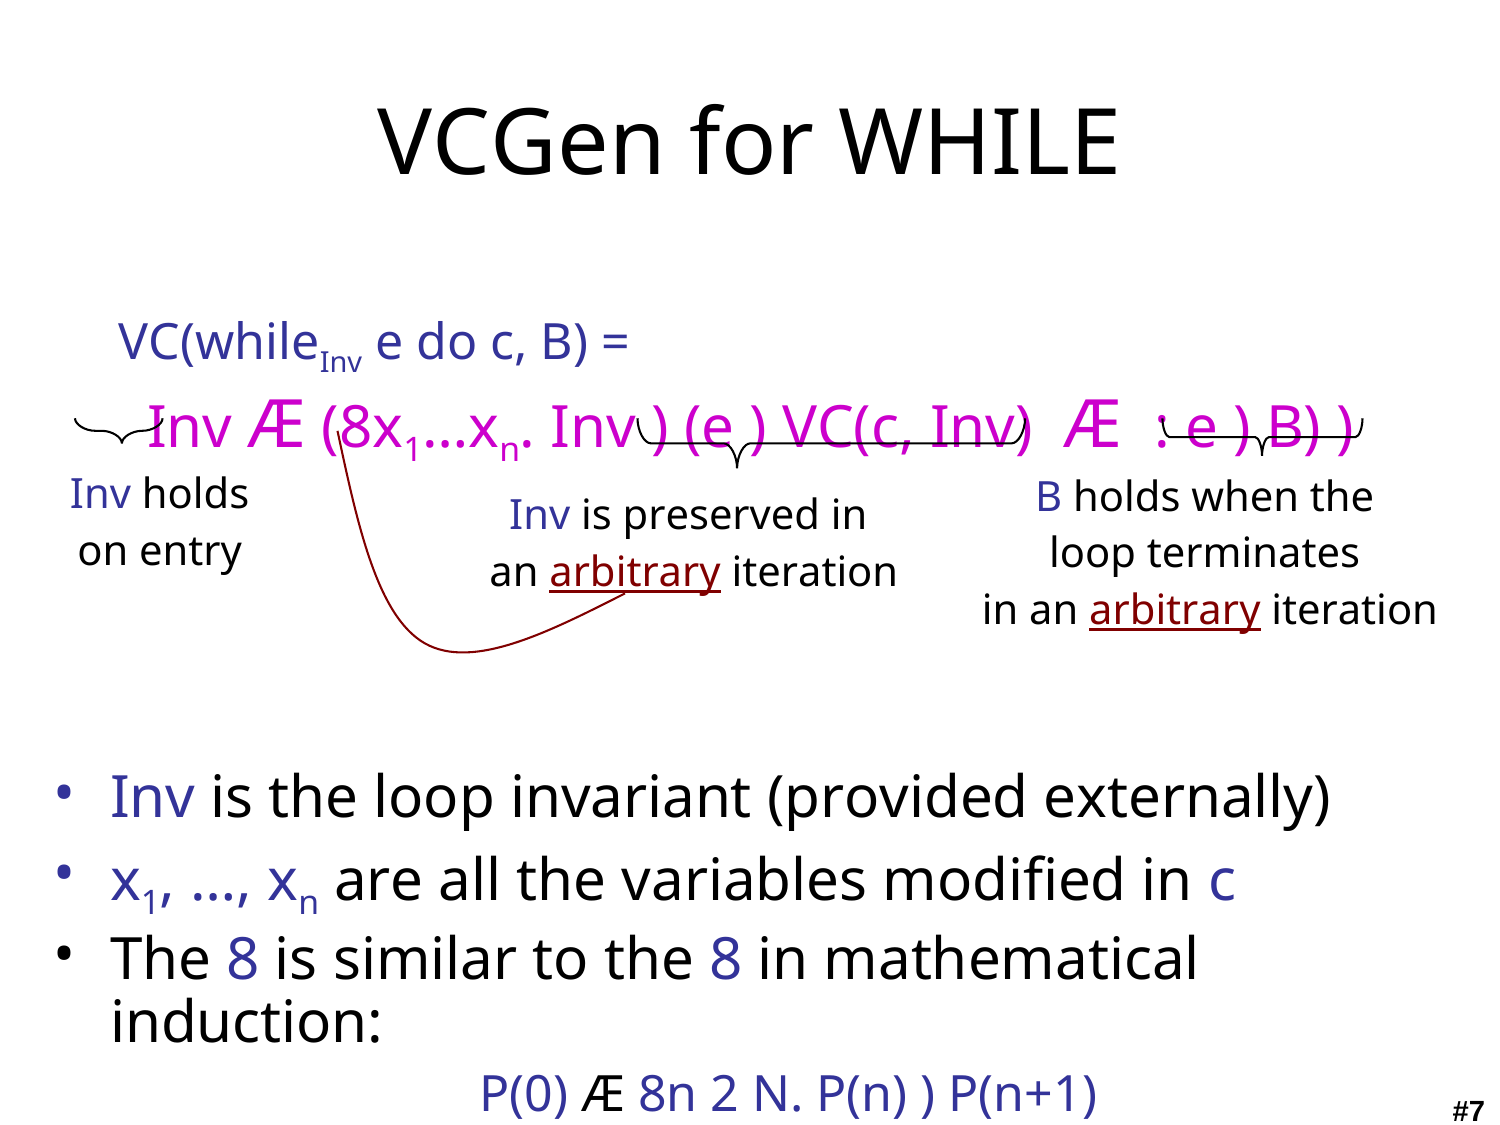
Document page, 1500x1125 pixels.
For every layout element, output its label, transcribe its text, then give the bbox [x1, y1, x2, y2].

list VC(whileInv e do c, B) = Inv Æ (8x1…xn. Inv ) (e ) VC(c, Inv) Æ : e ) B) ) Inv is the loop invariant (provided externally) x1, …, xn are all the variables modified in c The 8 is similar to the 8 in mathematical induction: P(0) Æ 8n 2 N. P(n) ) P(n+1) [39, 233, 1463, 1051]
text_box B holds when the loop terminates in an arbitrary iteration [967, 458, 1454, 645]
text_box Inv holds on entry [55, 455, 265, 586]
title VCGen for WHILE [24, 45, 1476, 233]
text_box Inv is preserved in an arbitrary iteration [474, 476, 914, 607]
